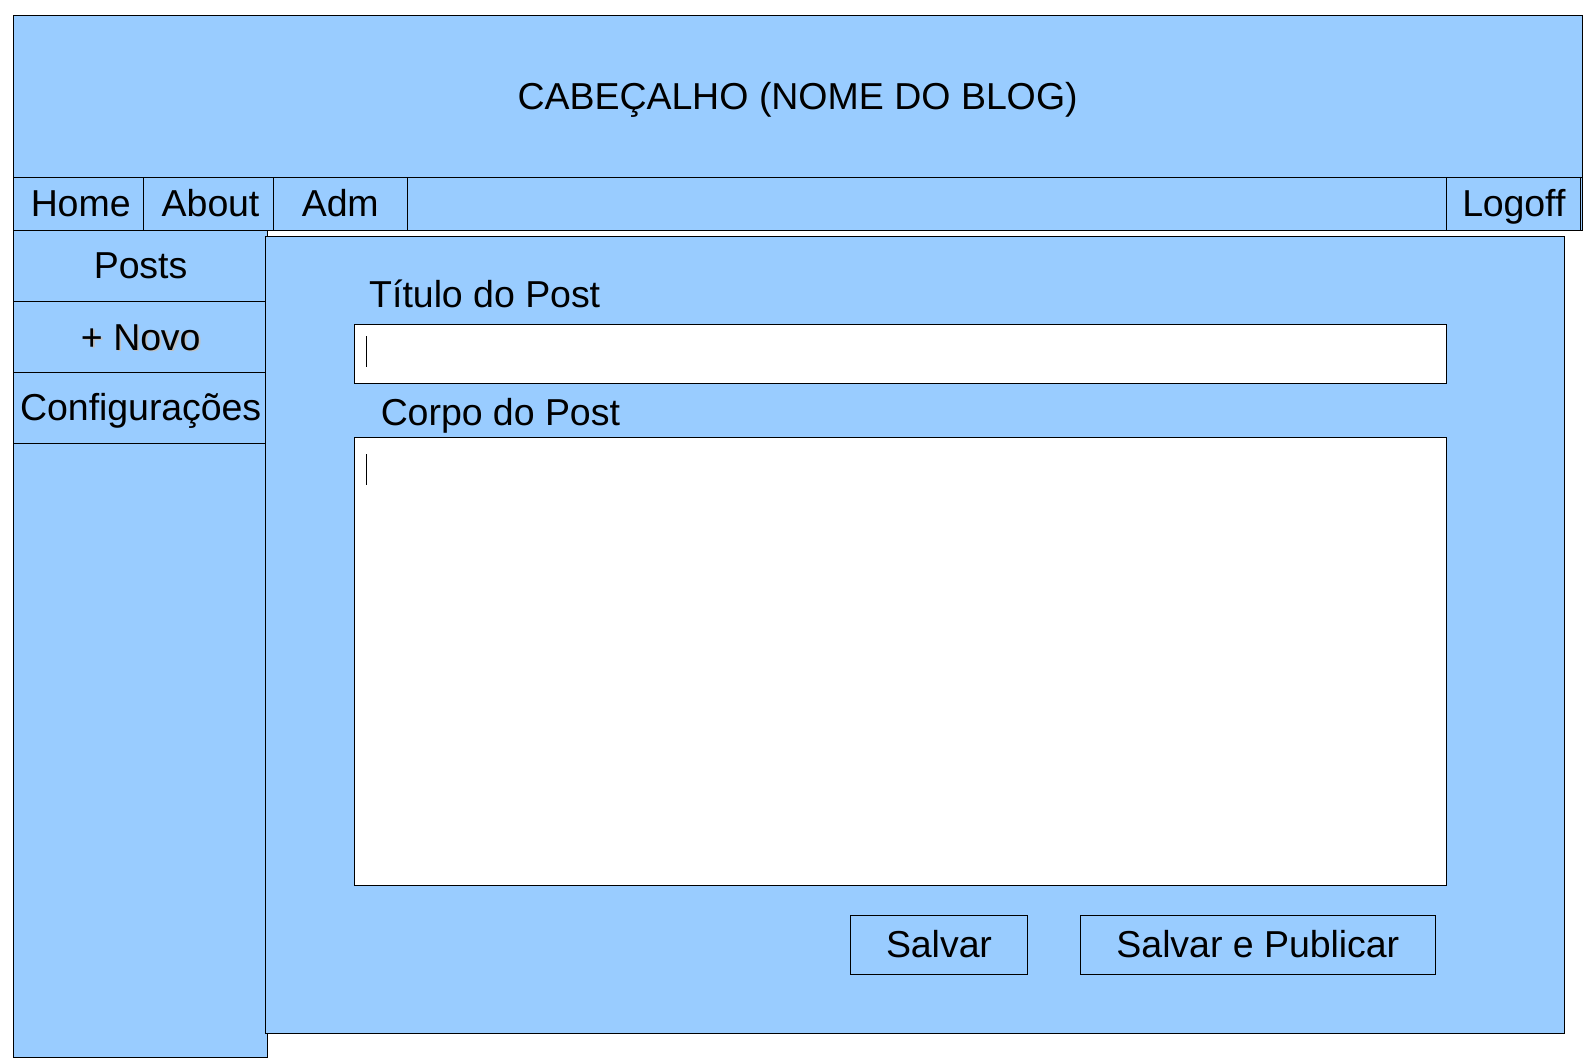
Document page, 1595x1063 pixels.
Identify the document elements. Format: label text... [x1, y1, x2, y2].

text_box [13, 236, 1565, 1058]
text_box Configurações [13, 372, 265, 444]
text_box Salvar e Publicar [1080, 915, 1436, 975]
text_box Corpo do Post [366, 383, 1046, 441]
text_box + Novo [13, 301, 265, 372]
text_box Título do Post [354, 265, 1152, 323]
text_box Home [13, 177, 143, 230]
text_box Adm [273, 177, 408, 231]
text_box Logoff [1446, 177, 1581, 231]
text_box CABEÇALHO (NOME DO BLOG) [13, 15, 1583, 177]
text_box [408, 177, 1446, 231]
text_box Salvar [850, 915, 1028, 975]
text_box Posts [13, 230, 268, 301]
text_box About [143, 177, 273, 231]
